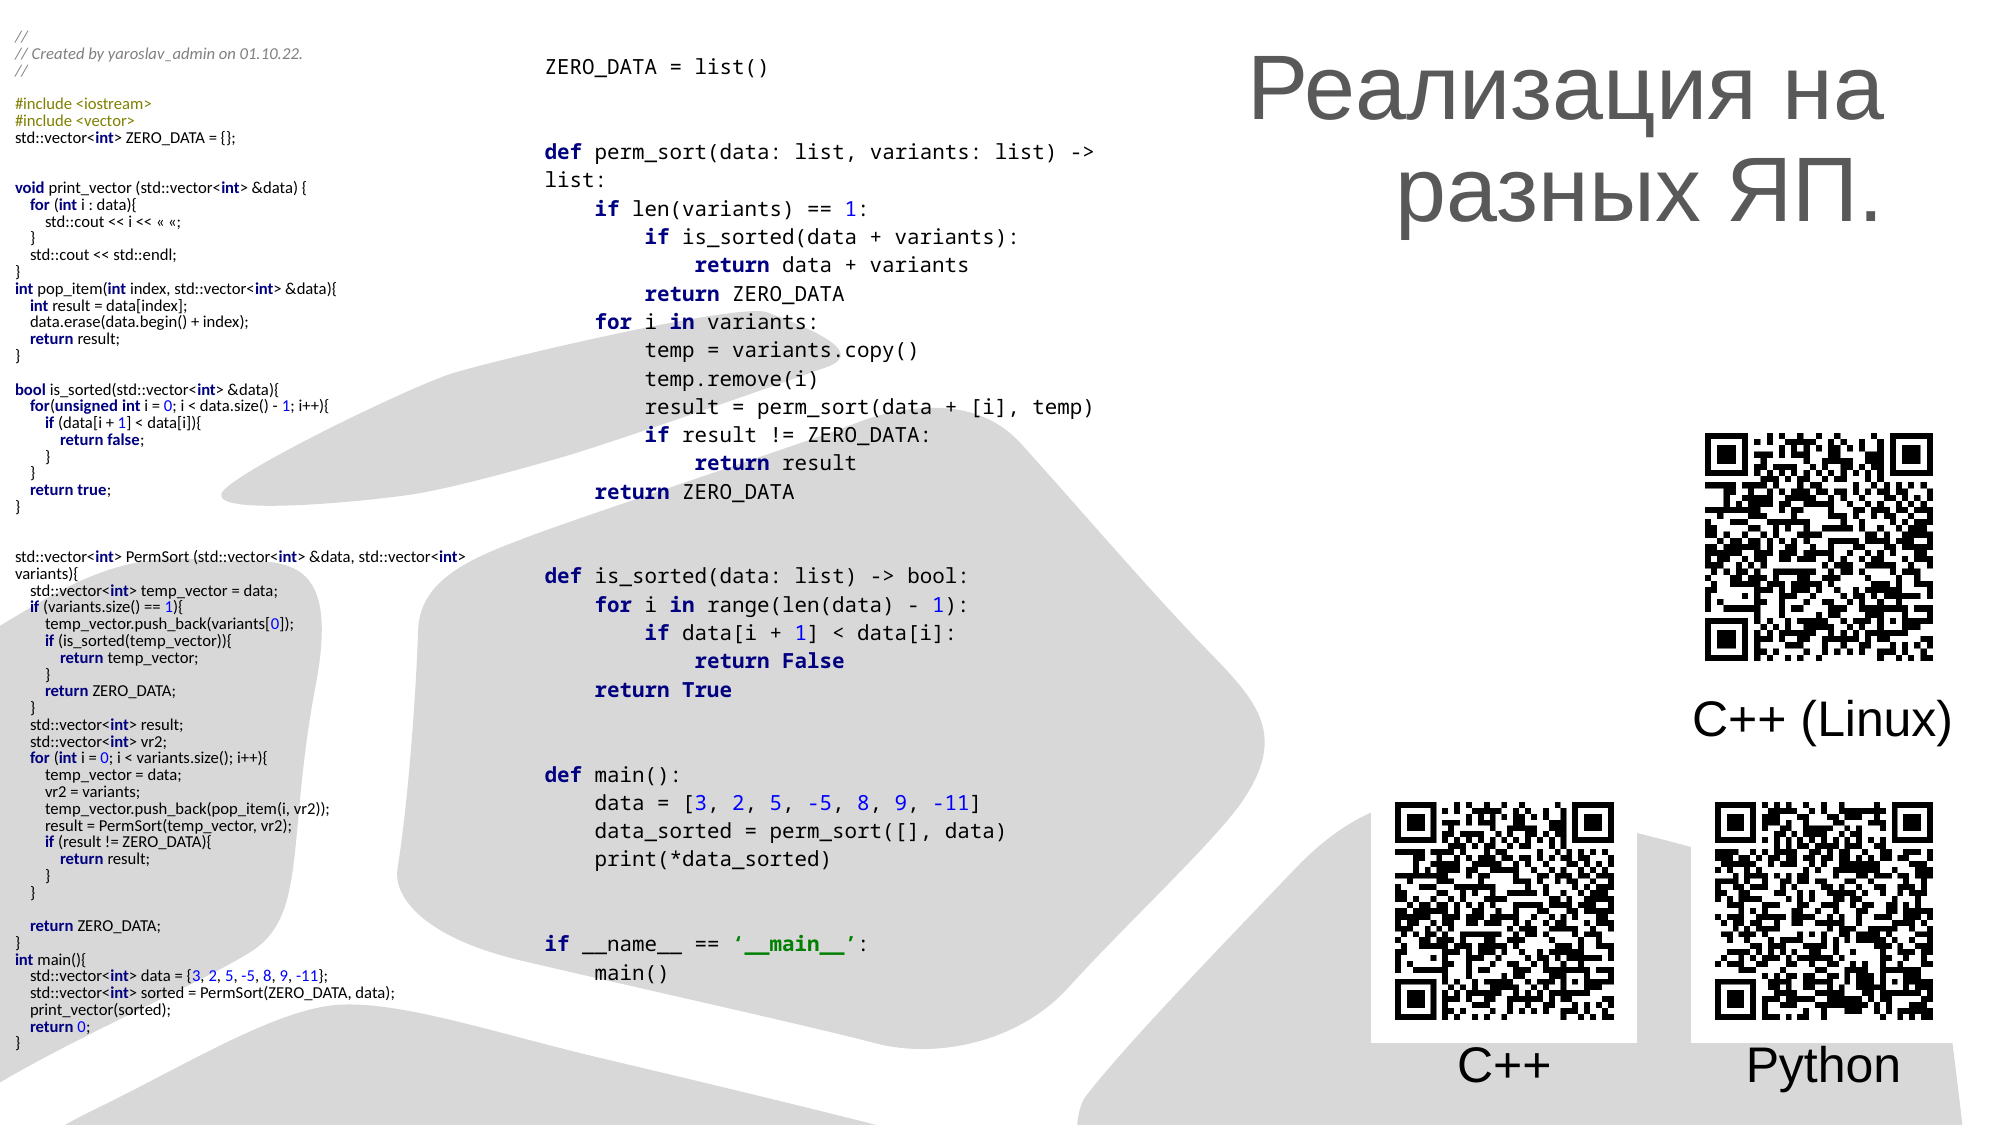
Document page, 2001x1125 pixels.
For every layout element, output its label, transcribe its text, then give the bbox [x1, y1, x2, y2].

picture [1371, 778, 1637, 1043]
text_box ZERO_DATA = list() def perm_sort(data: list, variants: list) -> list: if len(variants) == 1: if is_sorted(data + variants): return data + variants return ZERO_DATA for i in variants: temp = variants.copy() temp.remove(i) result = perm_sort(data + [i], temp) if result != ZERO_DATA: return result return ZERO_DATA def is_sorted(data: list) -> bool: for i in range(len(data) - 1): if data[i + 1] < data[i]: return False return True def main(): data = [3, 2, 5, -5, 8, 9, -11] data_sorted = perm_sort([], data) print(*data_sorted) if __name__ == ‘__main__’: main() [530, 45, 1145, 994]
text_box C++ [1442, 1029, 1567, 1105]
title Реализация на разных ЯП. [1145, 45, 1900, 233]
picture [1680, 408, 1957, 683]
picture [1691, 778, 1956, 1043]
text_box // // Created by yaroslav_admin on 01.10.22. // #include <iostream> #include <vector> std::vector<int> ZERO_DATA = {}; void print_vector (std::vector<int> &data) { for (int i : data){ std::cout << i << « «; } std::cout << std::endl; } int pop_item(int index, std::vector<int> &data){ int result = data[index]; data.erase(data.begin() + index); return result; } bool is_sorted(std::vector<int> &data){ for(unsigned int i = 0; i < data.size() - 1; i++){ if (data[i + 1] < data[i]){ return false; } } return true; } std::vector<int> PermSort (std::vector<int> &data, std::vector<int> variants){ std::vector<int> temp_vector = data; if (variants.size() == 1){ temp_vector.push_back(variants[0]); if (is_sorted(temp_vector)){ return temp_vector; } return ZERO_DATA; } std::vector<int> result; std::vector<int> vr2; for (int i = 0; i < variants.size(); i++){ temp_vector = data; vr2 = variants; temp_vector.push_back(pop_item(i, vr2)); result = PermSort(temp_vector, vr2); if (result != ZERO_DATA){ return result; } } return ZERO_DATA; } int main(){ std::vector<int> data = {3, 2, 5, -5, 8, 9, -11}; std::vector<int> sorted = PermSort(ZERO_DATA, data); print_vector(sorted); return 0; } [0, 22, 530, 1118]
text_box C++ (Linux) [1677, 683, 1971, 759]
text_box Python [1730, 1029, 1917, 1105]
